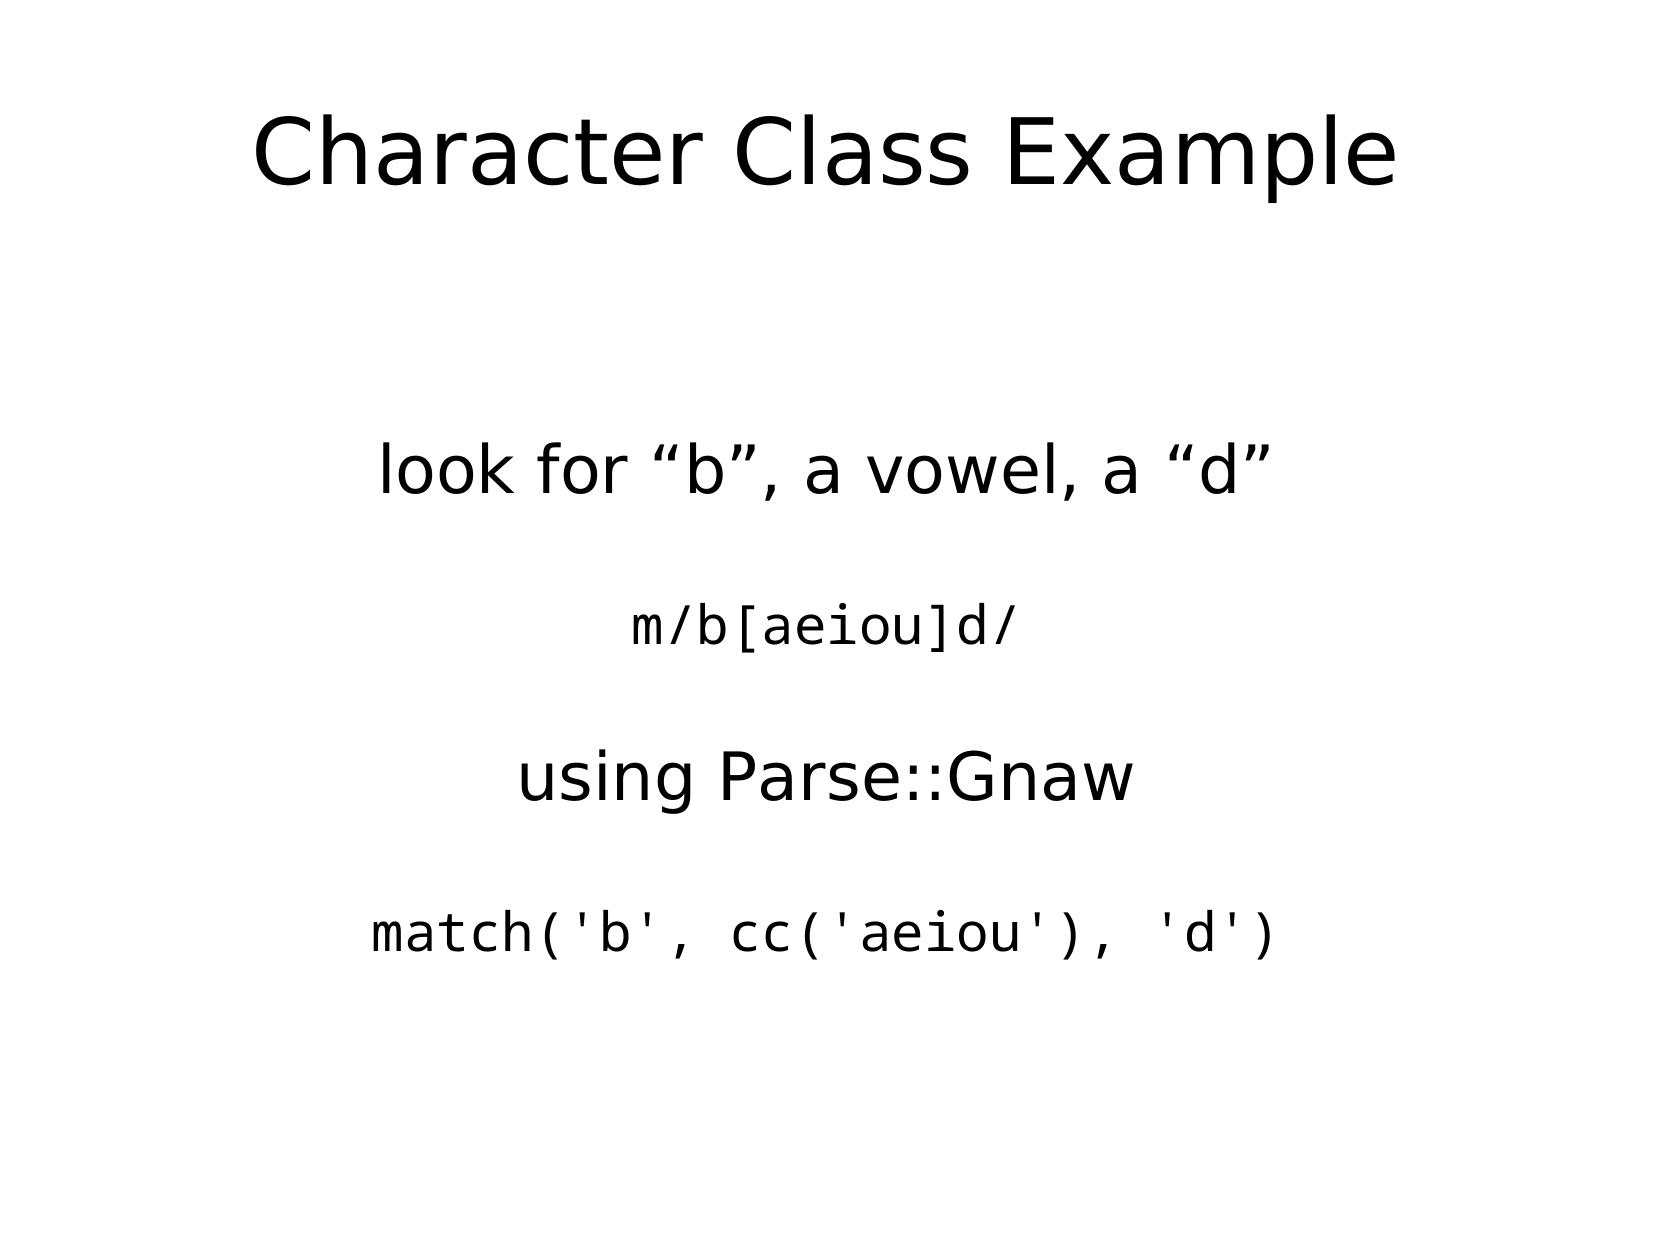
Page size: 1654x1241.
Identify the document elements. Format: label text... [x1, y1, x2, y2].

title Character Class Example [82, 49, 1571, 257]
subtitle look for “b”, a vowel, a “d” m/b[aeiou]d/ using Parse::Gnaw match('b', cc('aeiou'), 'd') [82, 290, 1571, 1109]
